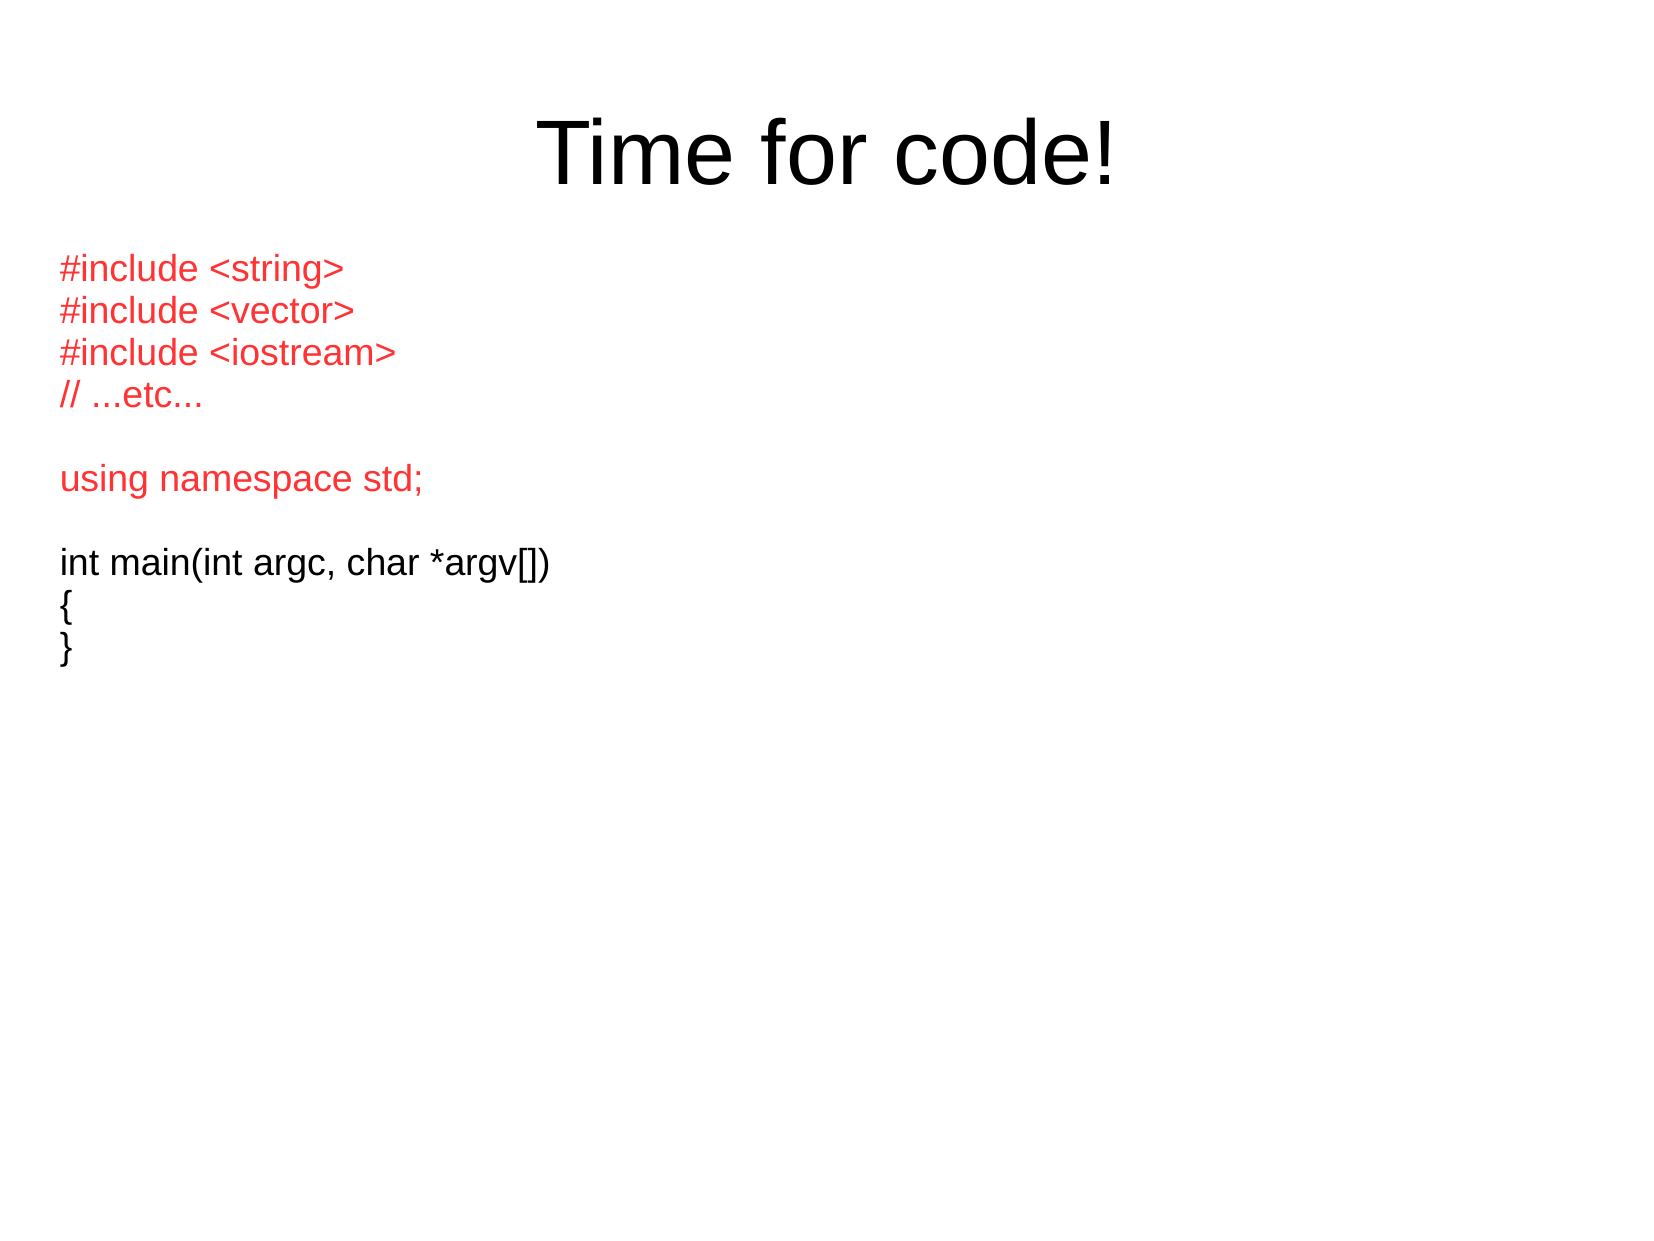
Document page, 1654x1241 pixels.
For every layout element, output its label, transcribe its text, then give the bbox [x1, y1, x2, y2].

text_box #include <string> #include <vector> #include <iostream> // ...etc... using namespace std; int main(int argc, char *argv[]) { } [45, 240, 1606, 717]
title Time for code! [82, 49, 1571, 240]
